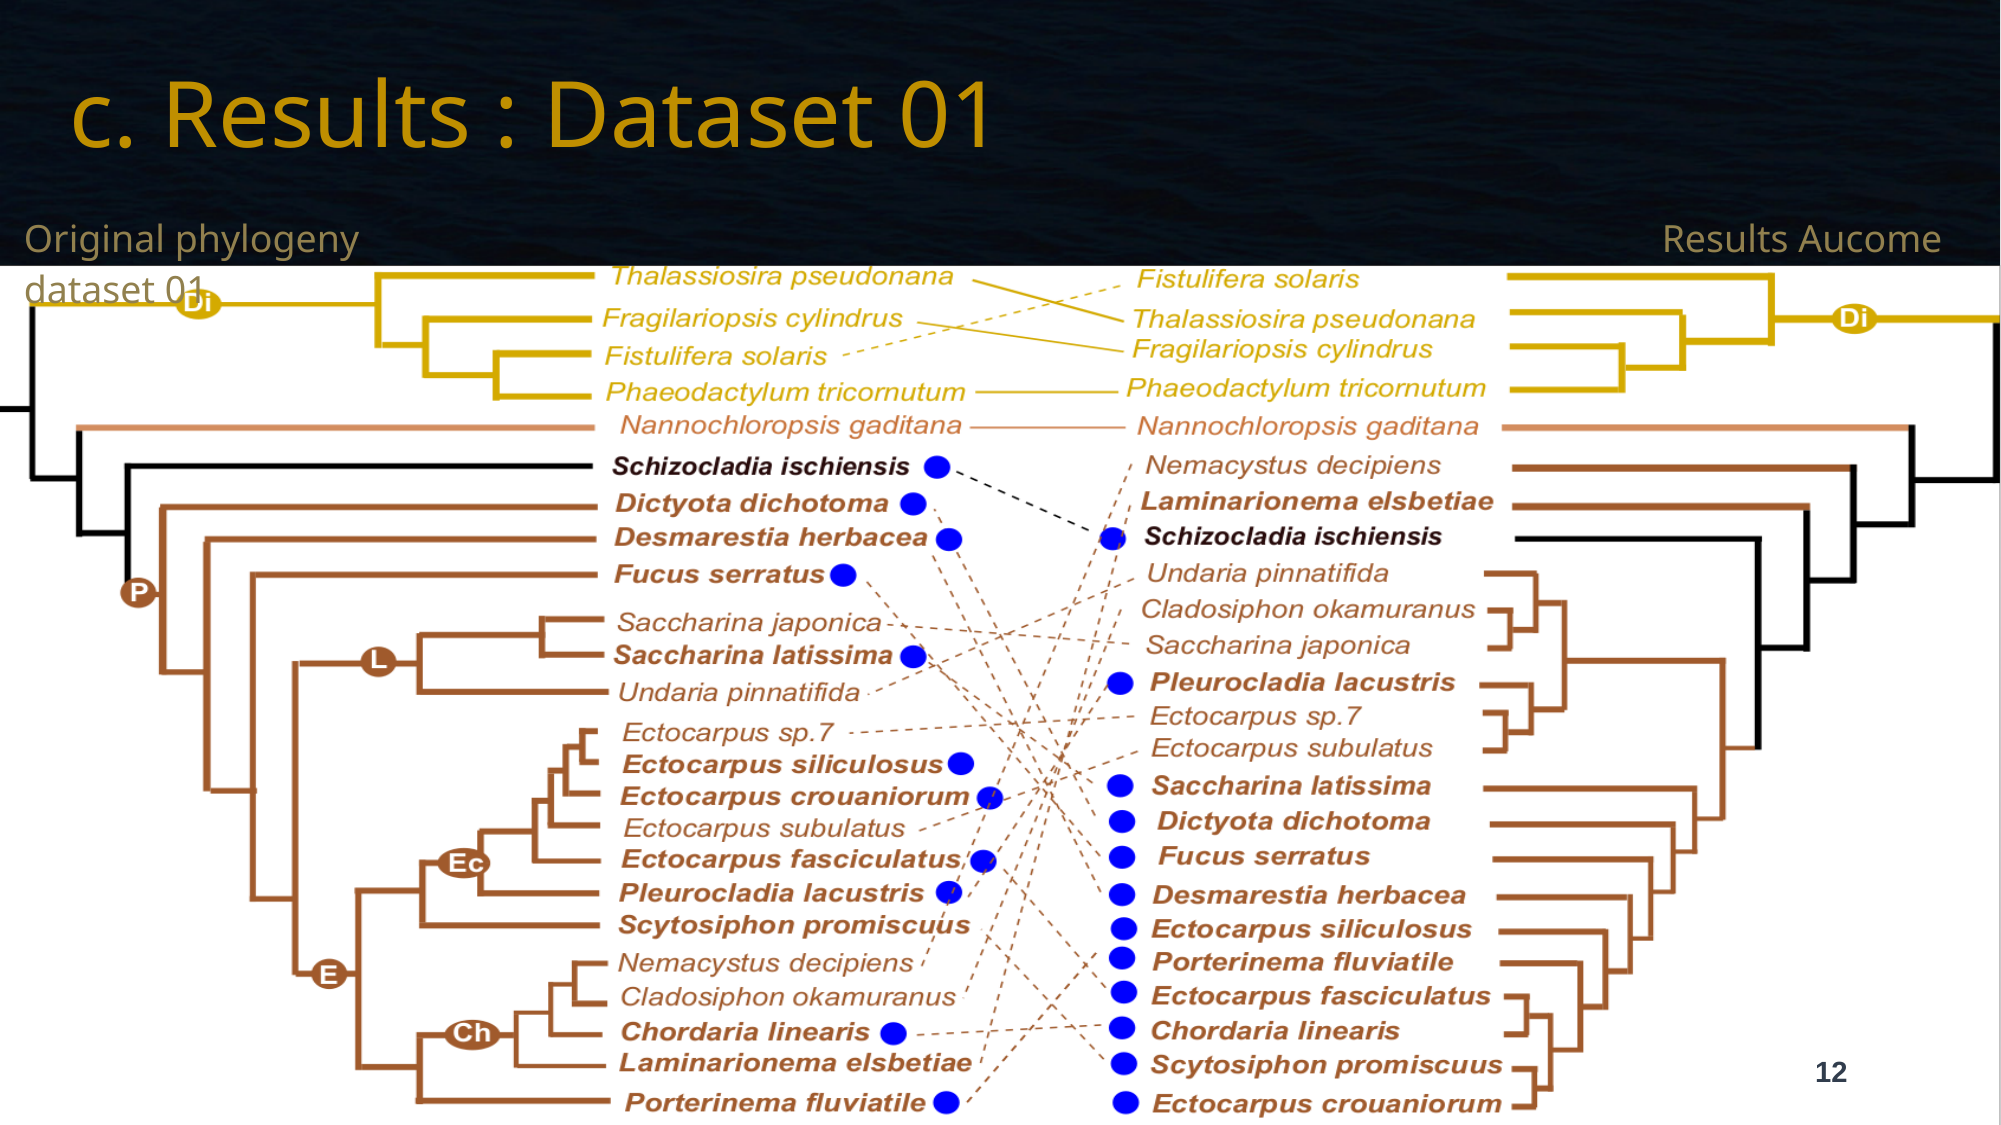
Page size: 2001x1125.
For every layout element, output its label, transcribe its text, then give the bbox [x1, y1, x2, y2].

text_box Original phylogeny Results Aucome dataset 01 [8, 205, 1987, 266]
slide_number 12 [1412, 1042, 1863, 1103]
title c. Results : Dataset 01 [54, 58, 1780, 170]
picture [0, 0, 2001, 1125]
